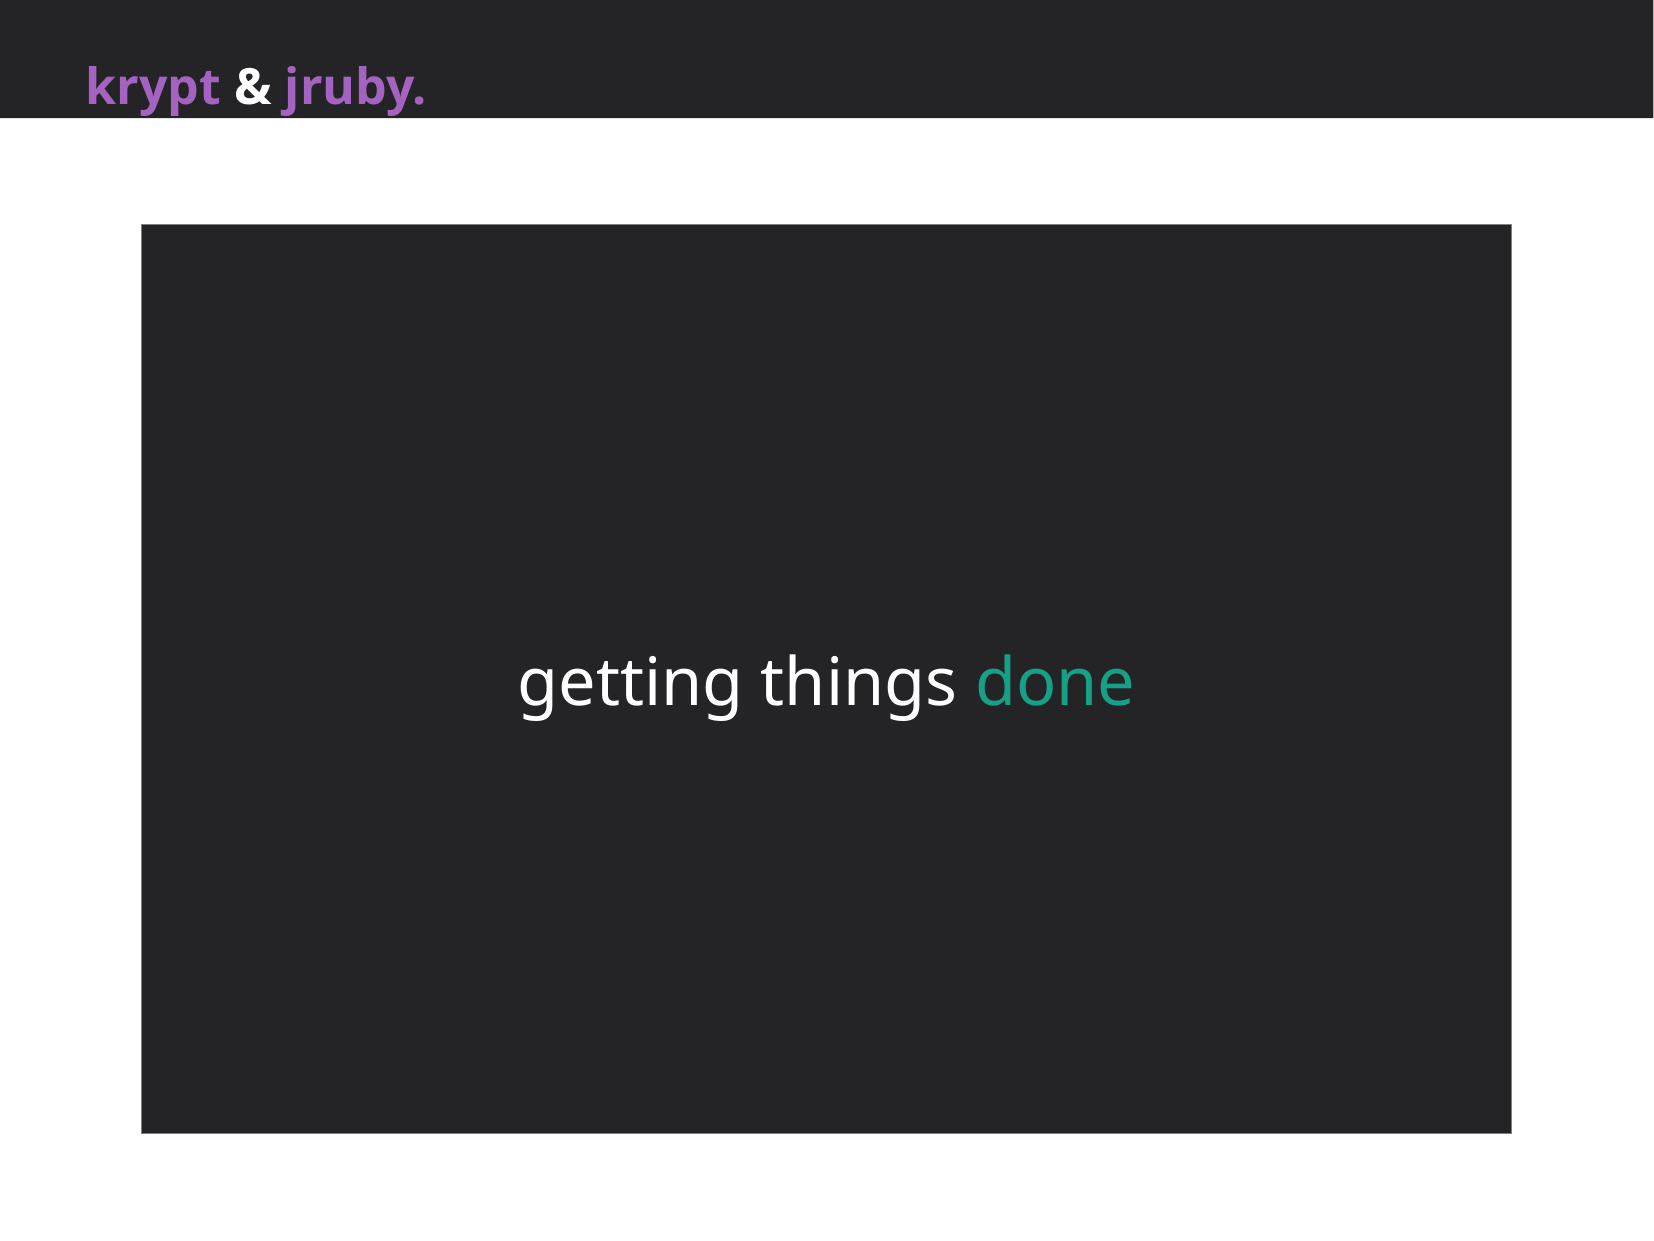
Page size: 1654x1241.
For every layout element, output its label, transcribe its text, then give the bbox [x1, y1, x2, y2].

text_box krypt & jruby. [70, 43, 1359, 119]
text_box getting things done [141, 224, 1512, 1134]
text_box [165, 531, 1441, 1087]
text_box [0, 0, 1654, 119]
